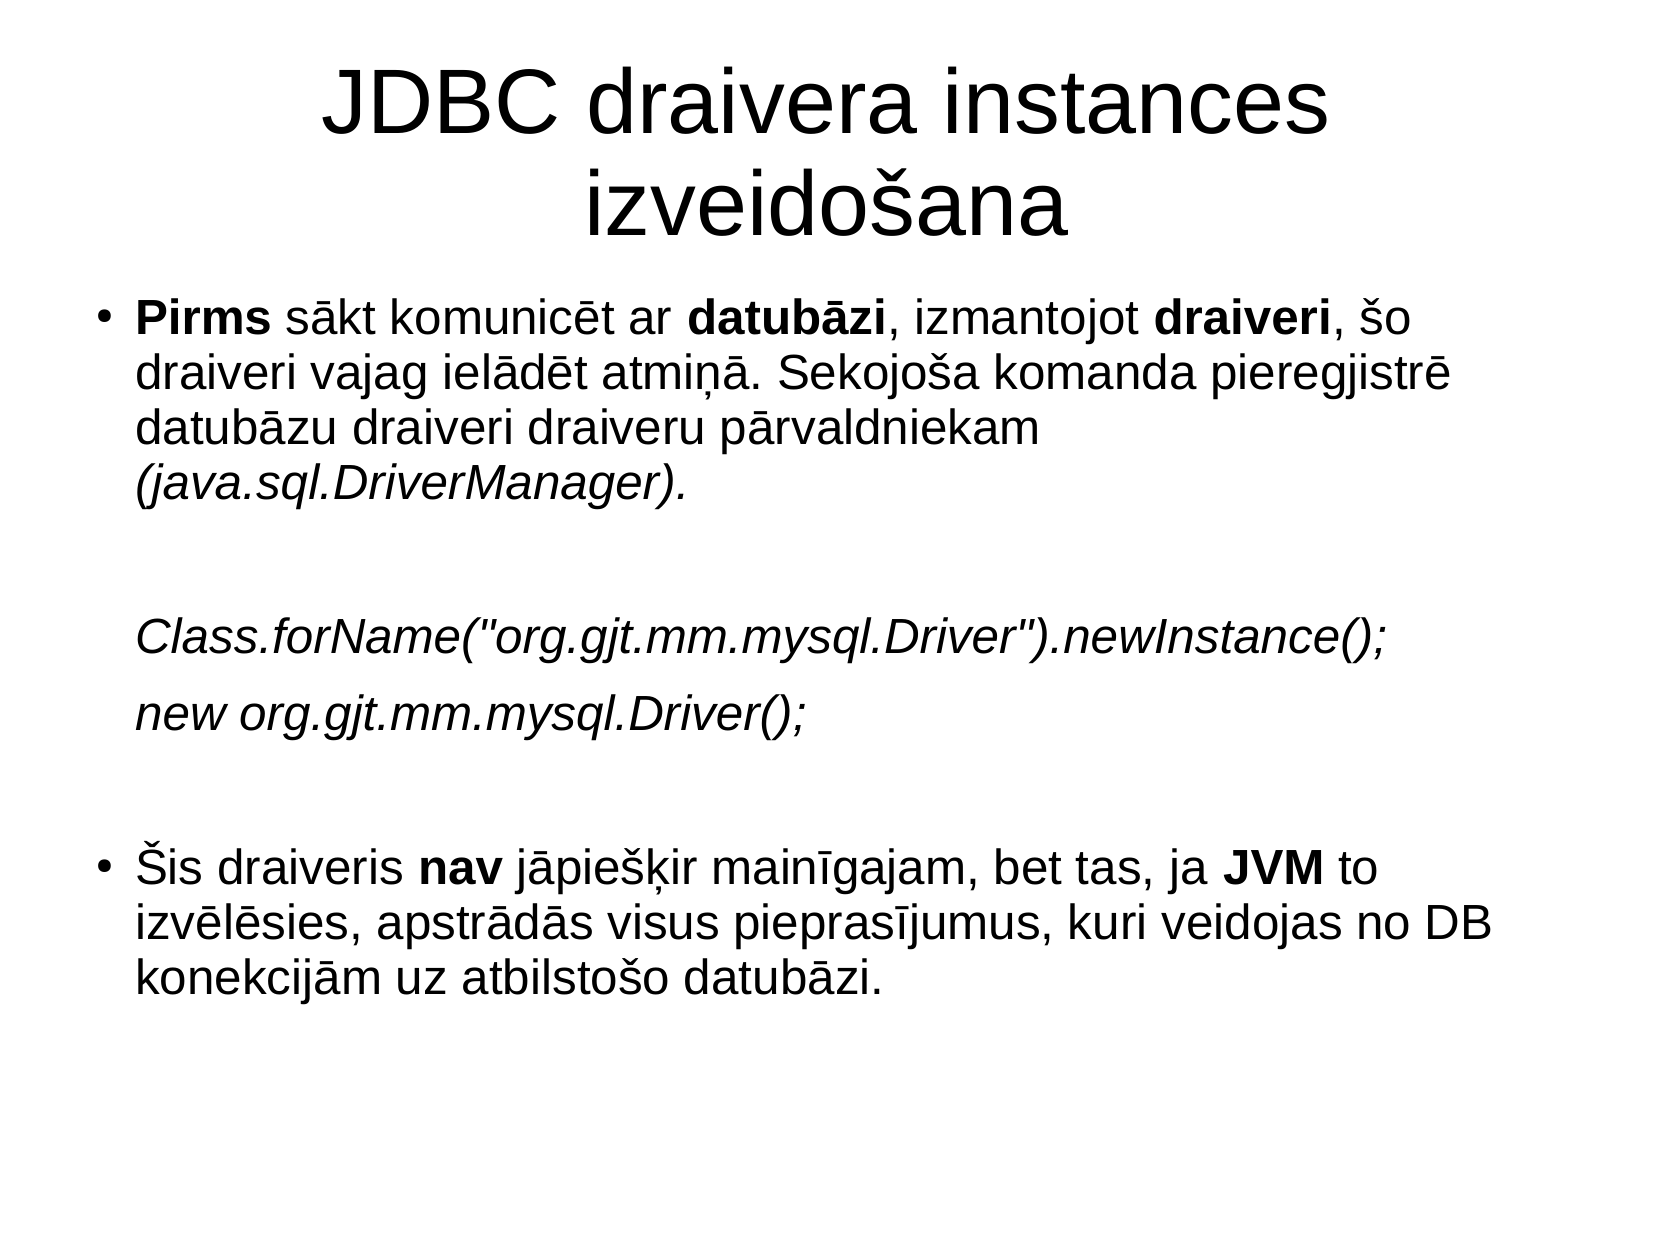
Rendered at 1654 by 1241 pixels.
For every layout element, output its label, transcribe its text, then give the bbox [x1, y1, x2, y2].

list Pirms sākt komunicēt ar datubāzi, izmantojot draiveri, šo draiveri vajag ielādēt atmiņā. Sekojoša komanda pieregjistrē datubāzu draiveri draiveru pārvaldniekam (java.sql.DriverManager). Class.forName("org.gjt.mm.mysql.Driver").newInstance(); new org.gjt.mm.mysql.Driver(); Šis draiveris nav jāpiešķir mainīgajam, bet tas, ja JVM to izvēlēsies, apstrādās visus pieprasījumus, kuri veidojas no DB konekcijām uz atbilstošo datubāzi. [82, 290, 1538, 1010]
title JDBC draivera instances izveidošana [82, 49, 1571, 257]
